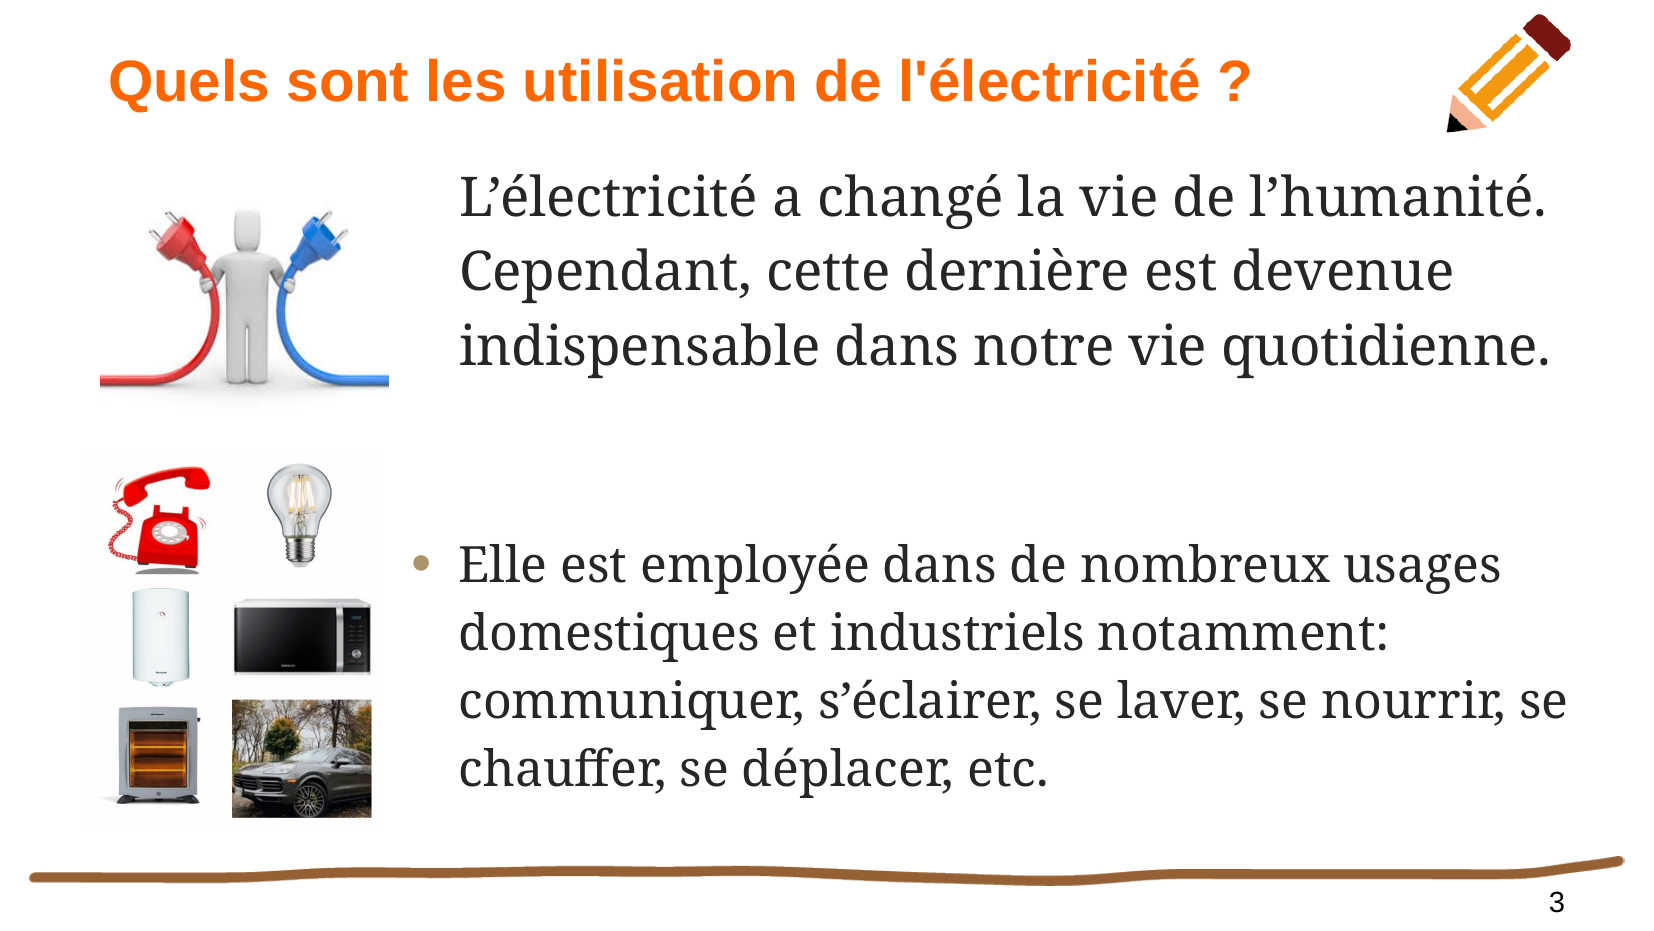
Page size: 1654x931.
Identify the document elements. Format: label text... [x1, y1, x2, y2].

list Elle est employée dans de nombreux usages domestiques et industriels notamment: communiquer, s’éclairer, se laver, se nourrir, se chauffer, se déplacer, etc. [396, 521, 1613, 834]
picture [1446, 14, 1571, 133]
list L’électricité a changé la vie de l’humanité. Cependant, cette dernière est devenue indispensable dans notre vie quotidienne. [400, 150, 1603, 451]
title Quels sont les utilisation de l'électricité ? [37, 16, 1426, 147]
picture [29, 856, 1625, 886]
picture [81, 449, 379, 826]
picture [100, 172, 389, 413]
